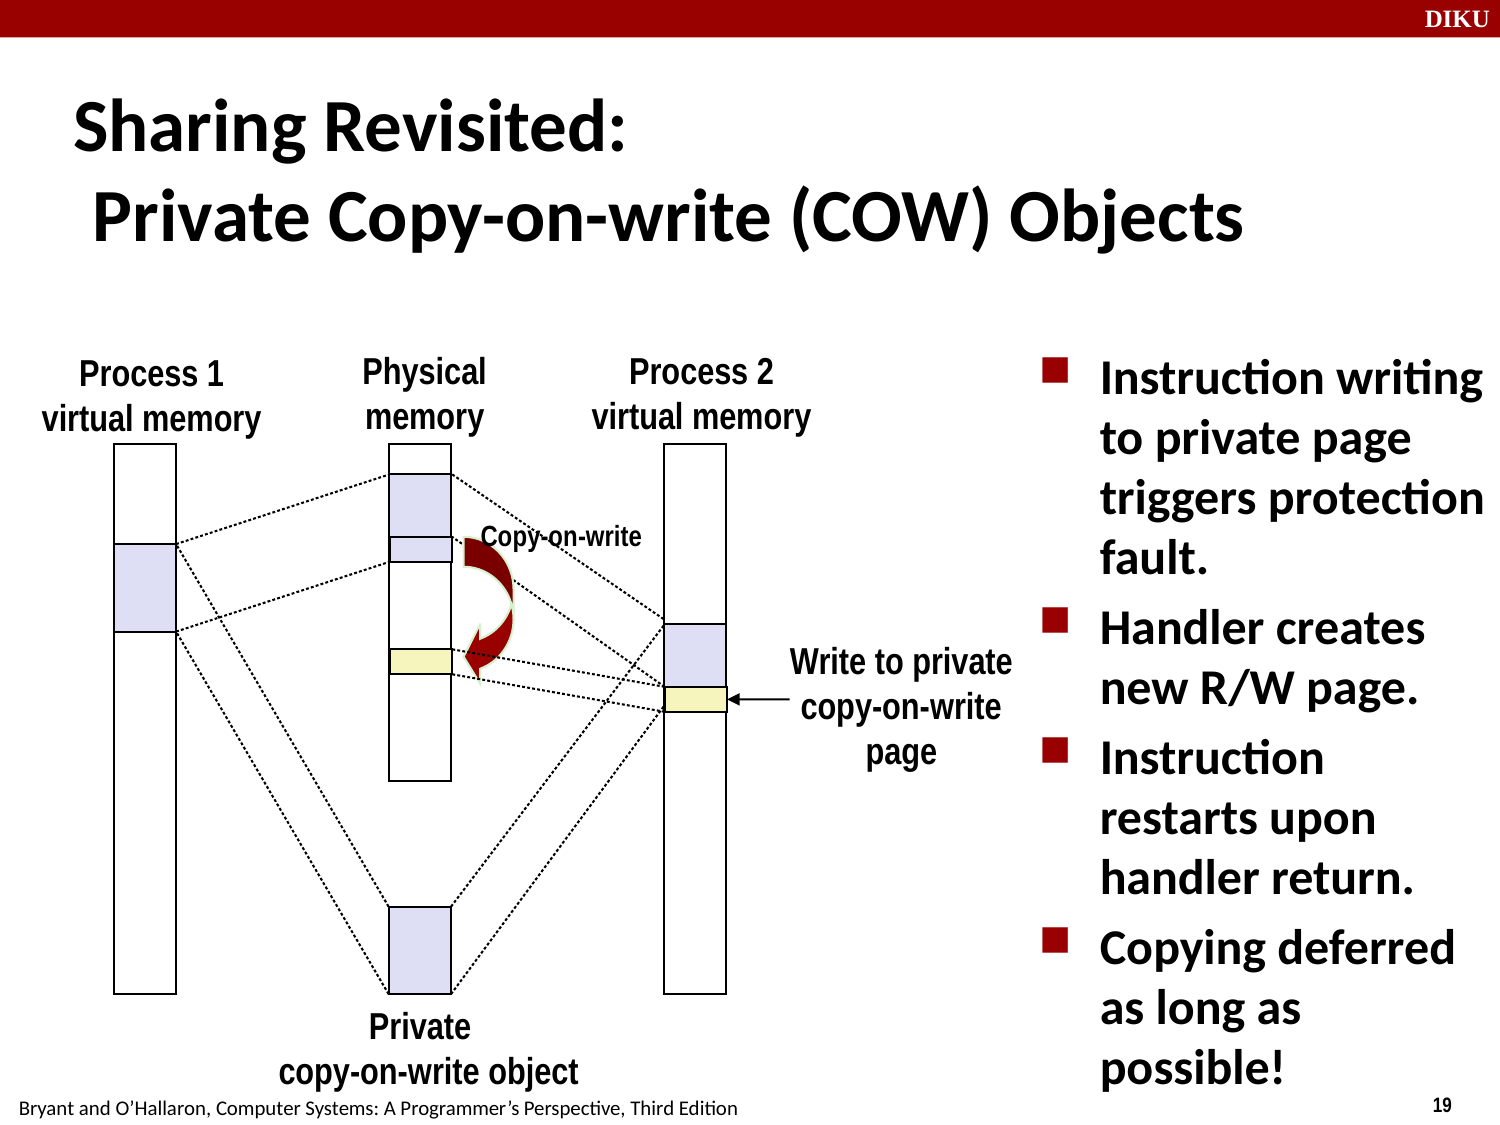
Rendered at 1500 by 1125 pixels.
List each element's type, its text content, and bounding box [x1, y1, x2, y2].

text_box Physical memory [347, 339, 501, 445]
text_box [388, 906, 452, 994]
text_box Instruction writing to private page triggers protection fault. Handler creates new R/W page. Instruction restarts upon handler return. Copying deferred as long as possible! [1028, 337, 1500, 1077]
text_box Process 1 virtual memory [26, 341, 277, 447]
text_box Copy-on-write [465, 509, 657, 560]
text_box Write to private copy-on-write page [775, 629, 1027, 780]
text_box [113, 544, 176, 632]
text_box [463, 536, 514, 679]
text_box Process 2 virtual memory [576, 339, 827, 445]
text_box [388, 474, 453, 562]
text_box [389, 649, 453, 675]
text_box [663, 624, 728, 712]
text_box Sharing Revisited: Private Copy-on-write (COW) Objects [58, 71, 1304, 263]
text_box Private copy-on-write object [263, 994, 594, 1100]
